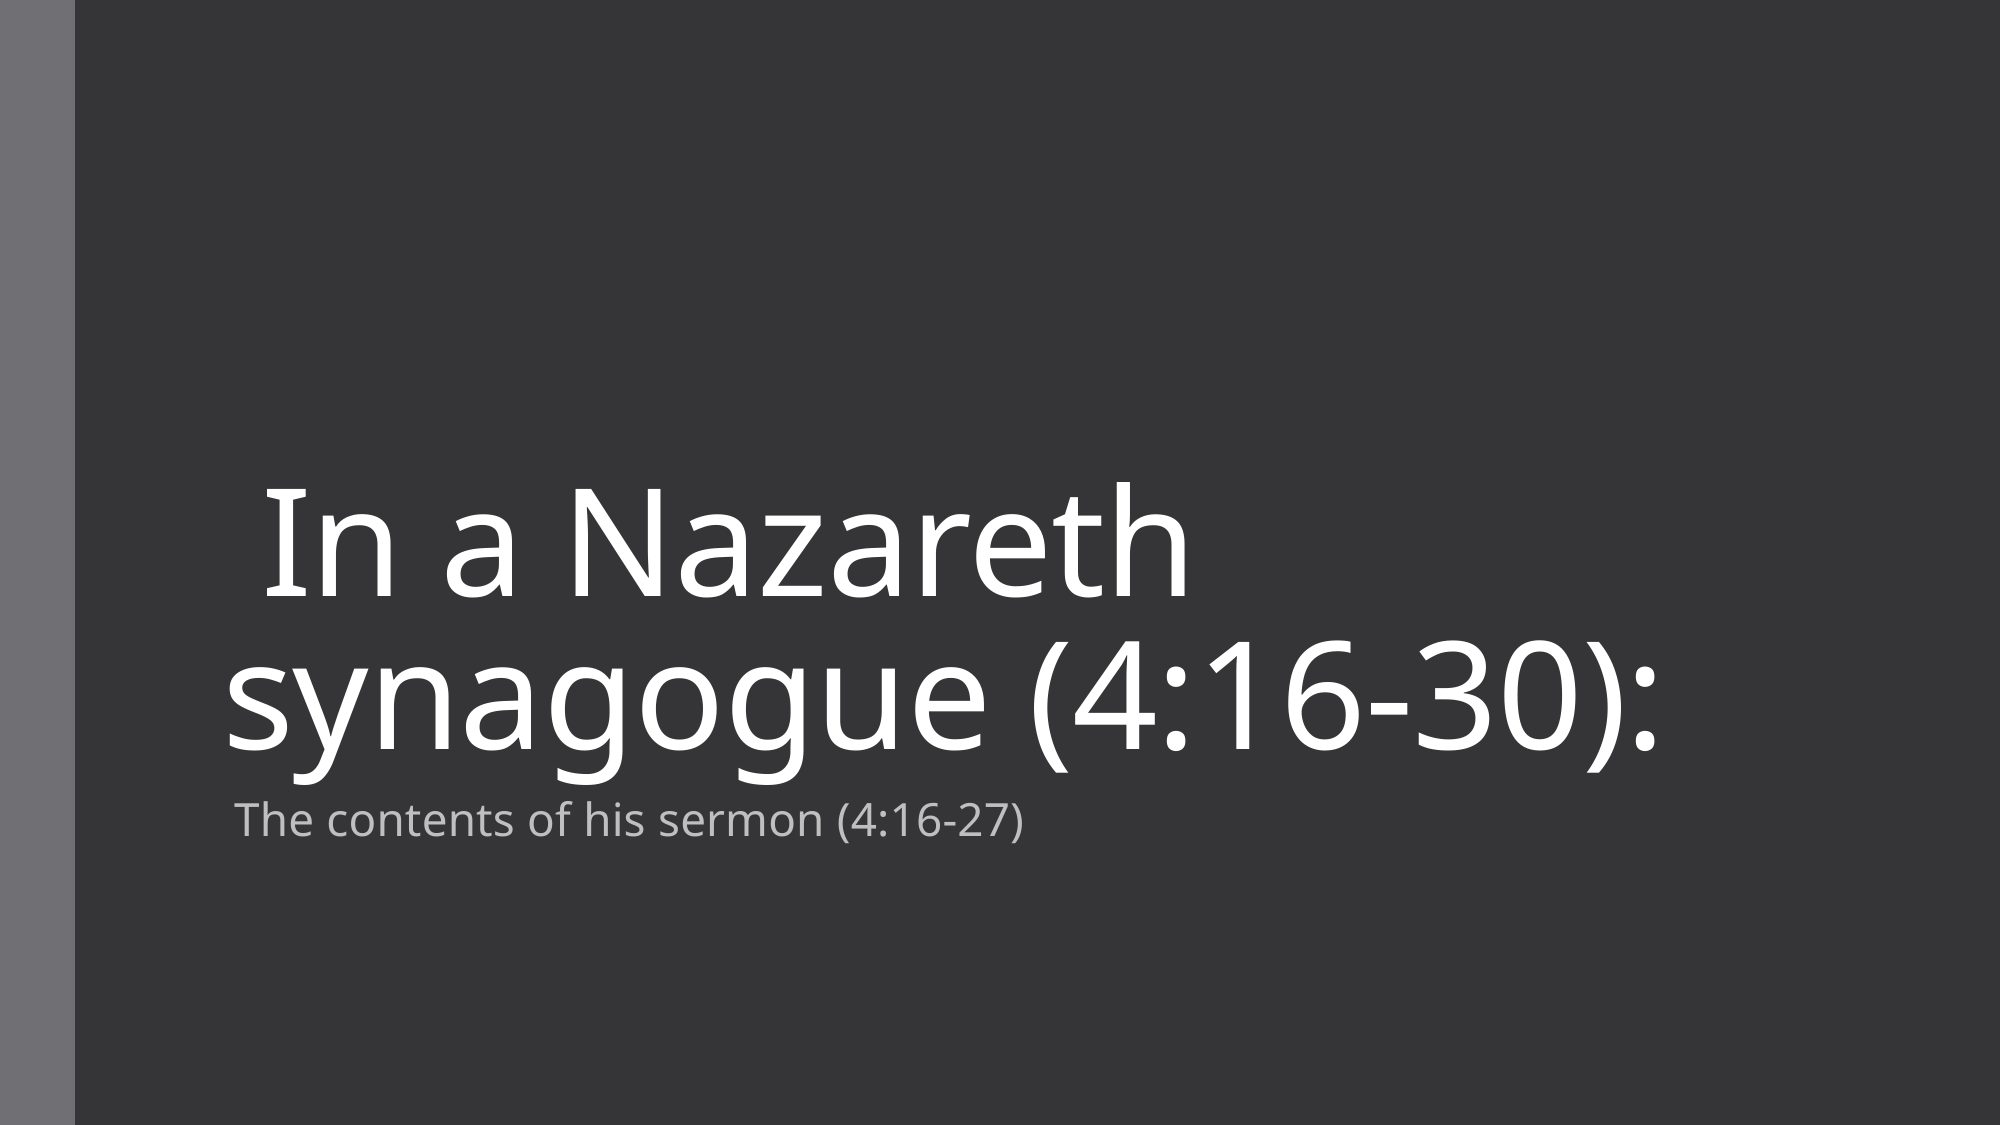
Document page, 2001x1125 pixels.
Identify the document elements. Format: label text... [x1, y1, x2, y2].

title In a Nazareth synagogue (4:16-30): [206, 124, 1752, 787]
subtitle The contents of his sermon (4:16-27) [206, 787, 1752, 1066]
